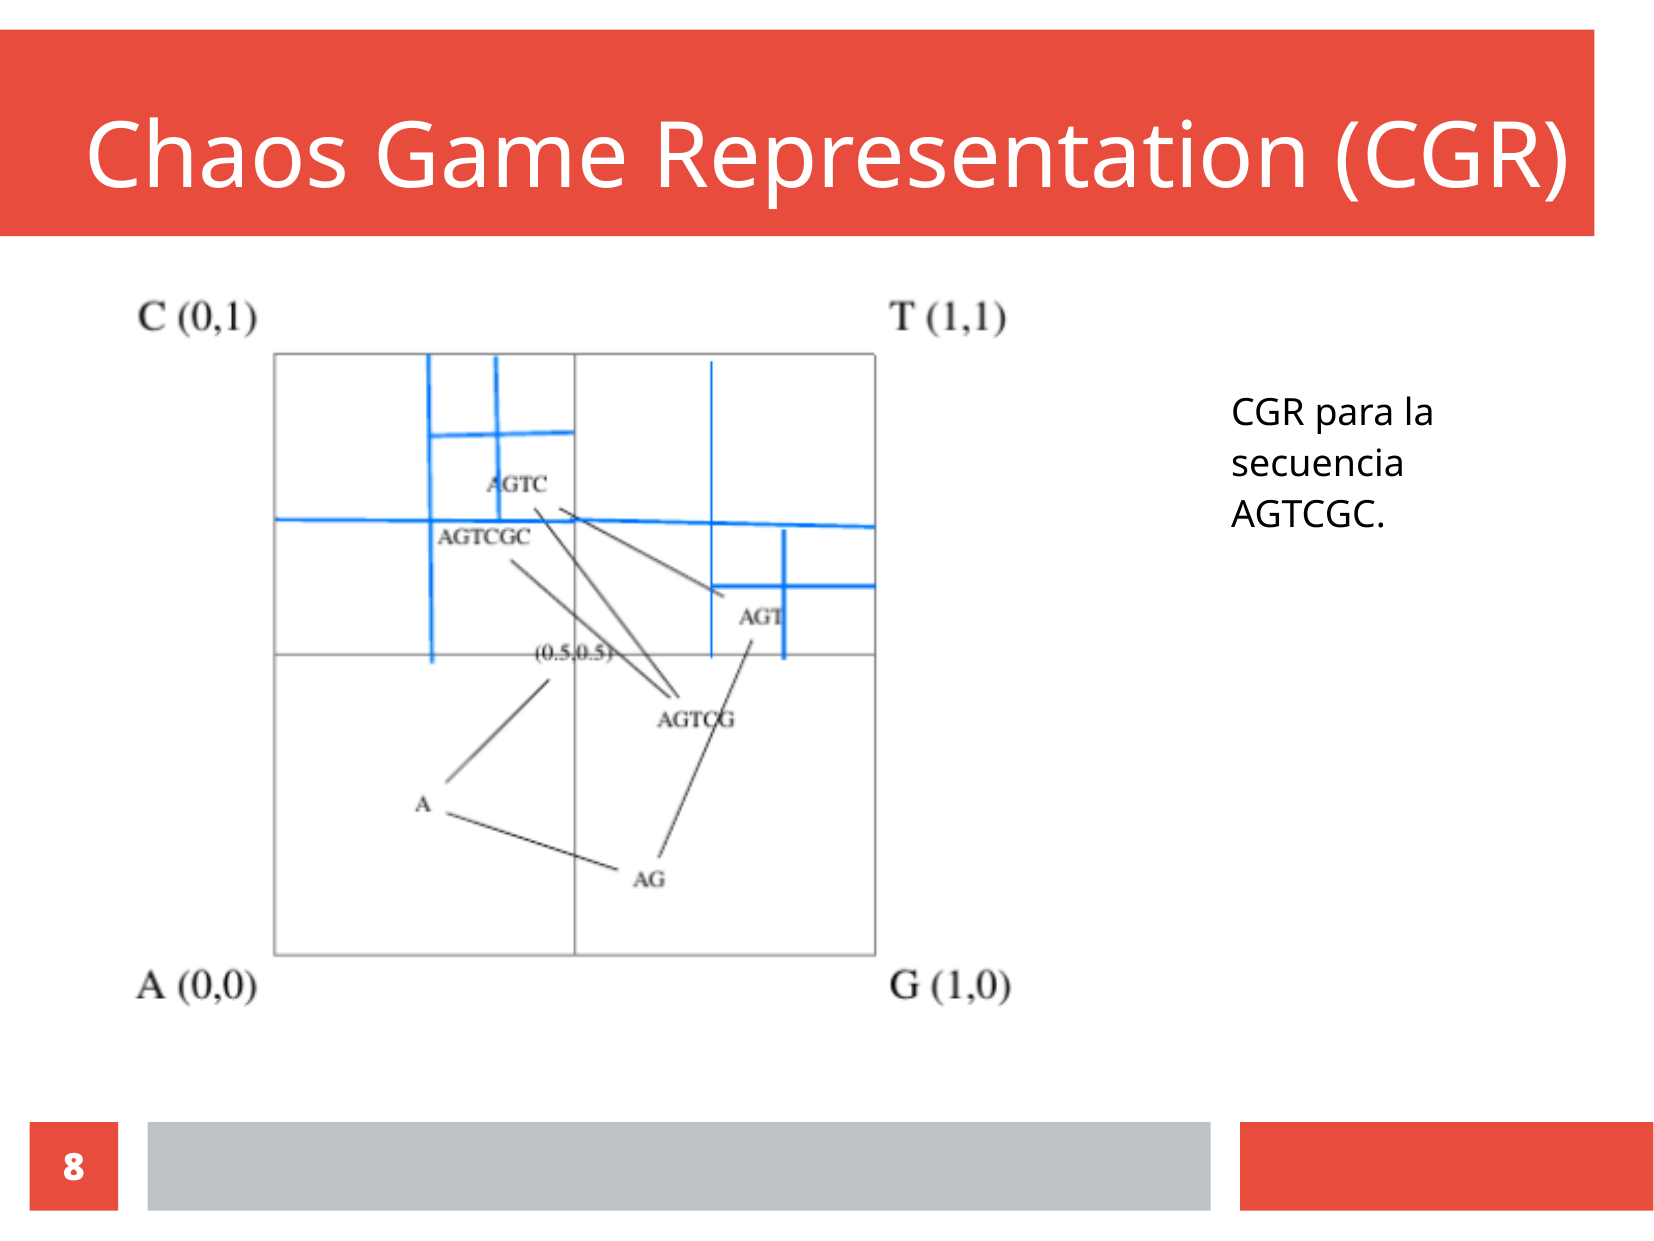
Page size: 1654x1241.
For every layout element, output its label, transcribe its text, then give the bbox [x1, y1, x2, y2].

text_box CGR para la secuencia AGTCGC. [1216, 377, 1583, 488]
text_box Chaos Game Representation (CGR) [69, 82, 1595, 225]
picture [118, 285, 1024, 1028]
